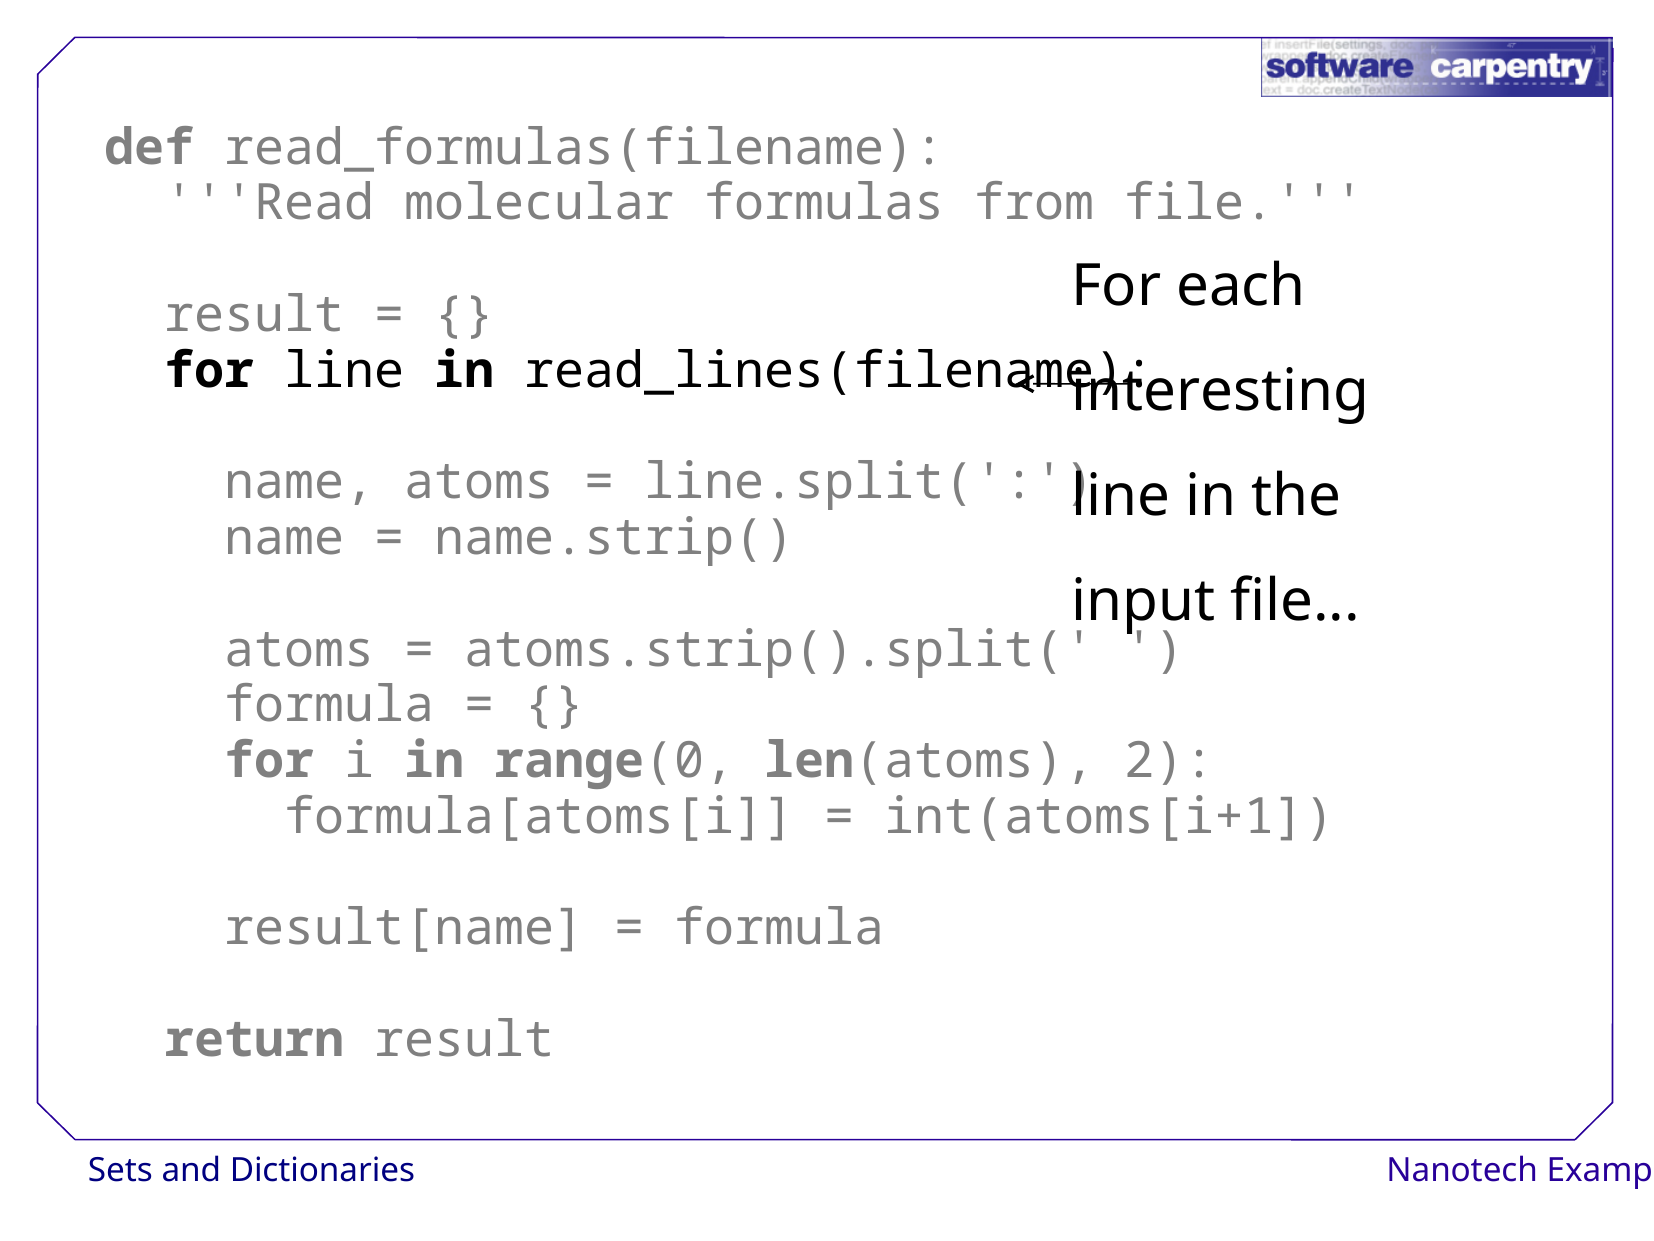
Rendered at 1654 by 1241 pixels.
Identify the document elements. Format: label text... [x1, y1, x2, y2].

text_box def read_formulas(filename): '''Read molecular formulas from file.''' result = {} for line in read_lines(filename): name, atoms = line.split(':') name = name.strip() atoms = atoms.strip().split(' ') formula = {} for i in range(0, len(atoms), 2): formula[atoms[i]] = int(atoms[i+1]) result[name] = formula return result [89, 112, 1177, 1093]
picture [1261, 39, 1613, 97]
text_box For each interesting line in the input file... [1056, 204, 1534, 640]
